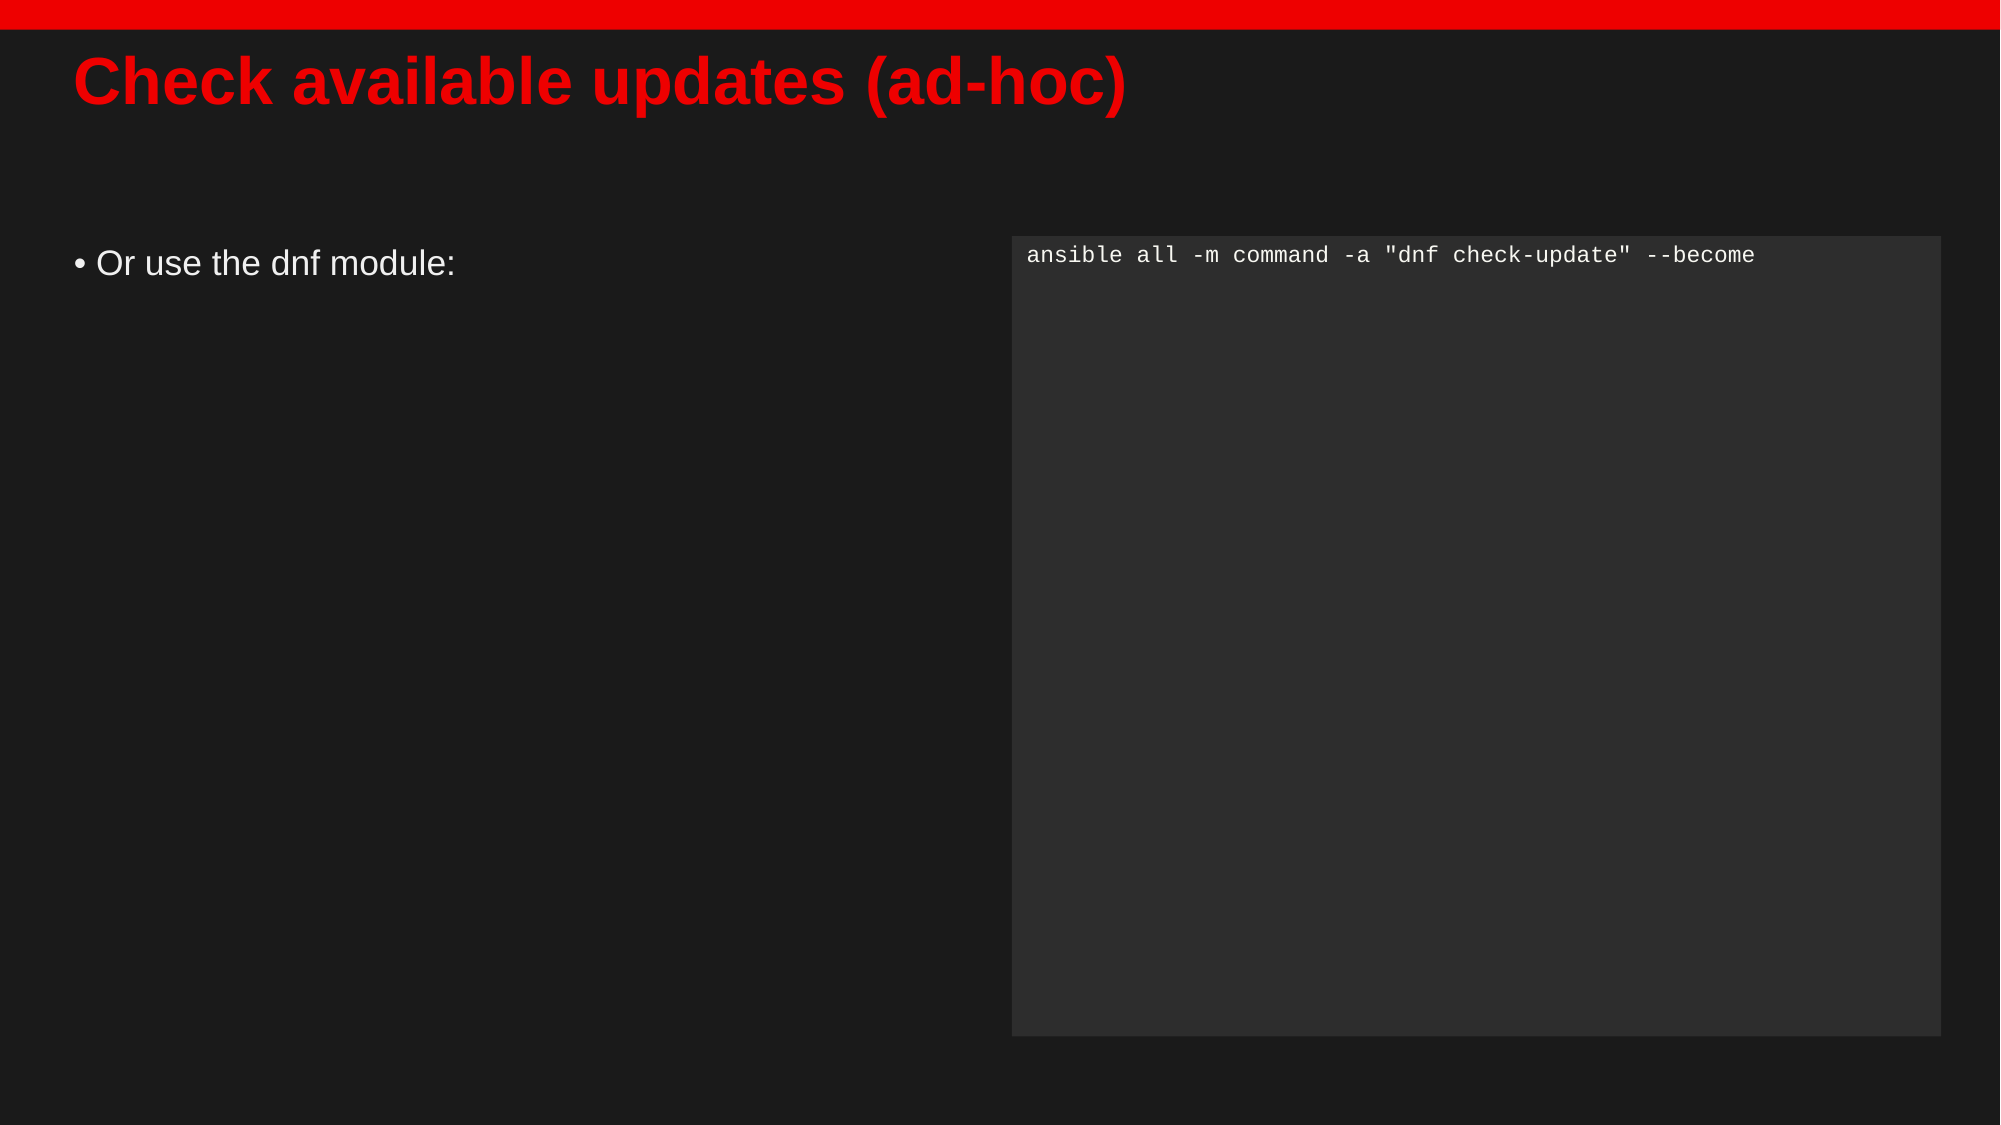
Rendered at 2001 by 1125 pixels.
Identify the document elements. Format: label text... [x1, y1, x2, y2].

text_box ansible all -m command -a "dnf check-update" --become [1011, 236, 1942, 1037]
text_box Check available updates (ad-hoc) [59, 36, 1942, 208]
text_box • Or use the dnf module: [59, 236, 989, 1037]
text_box [0, 0, 2001, 30]
